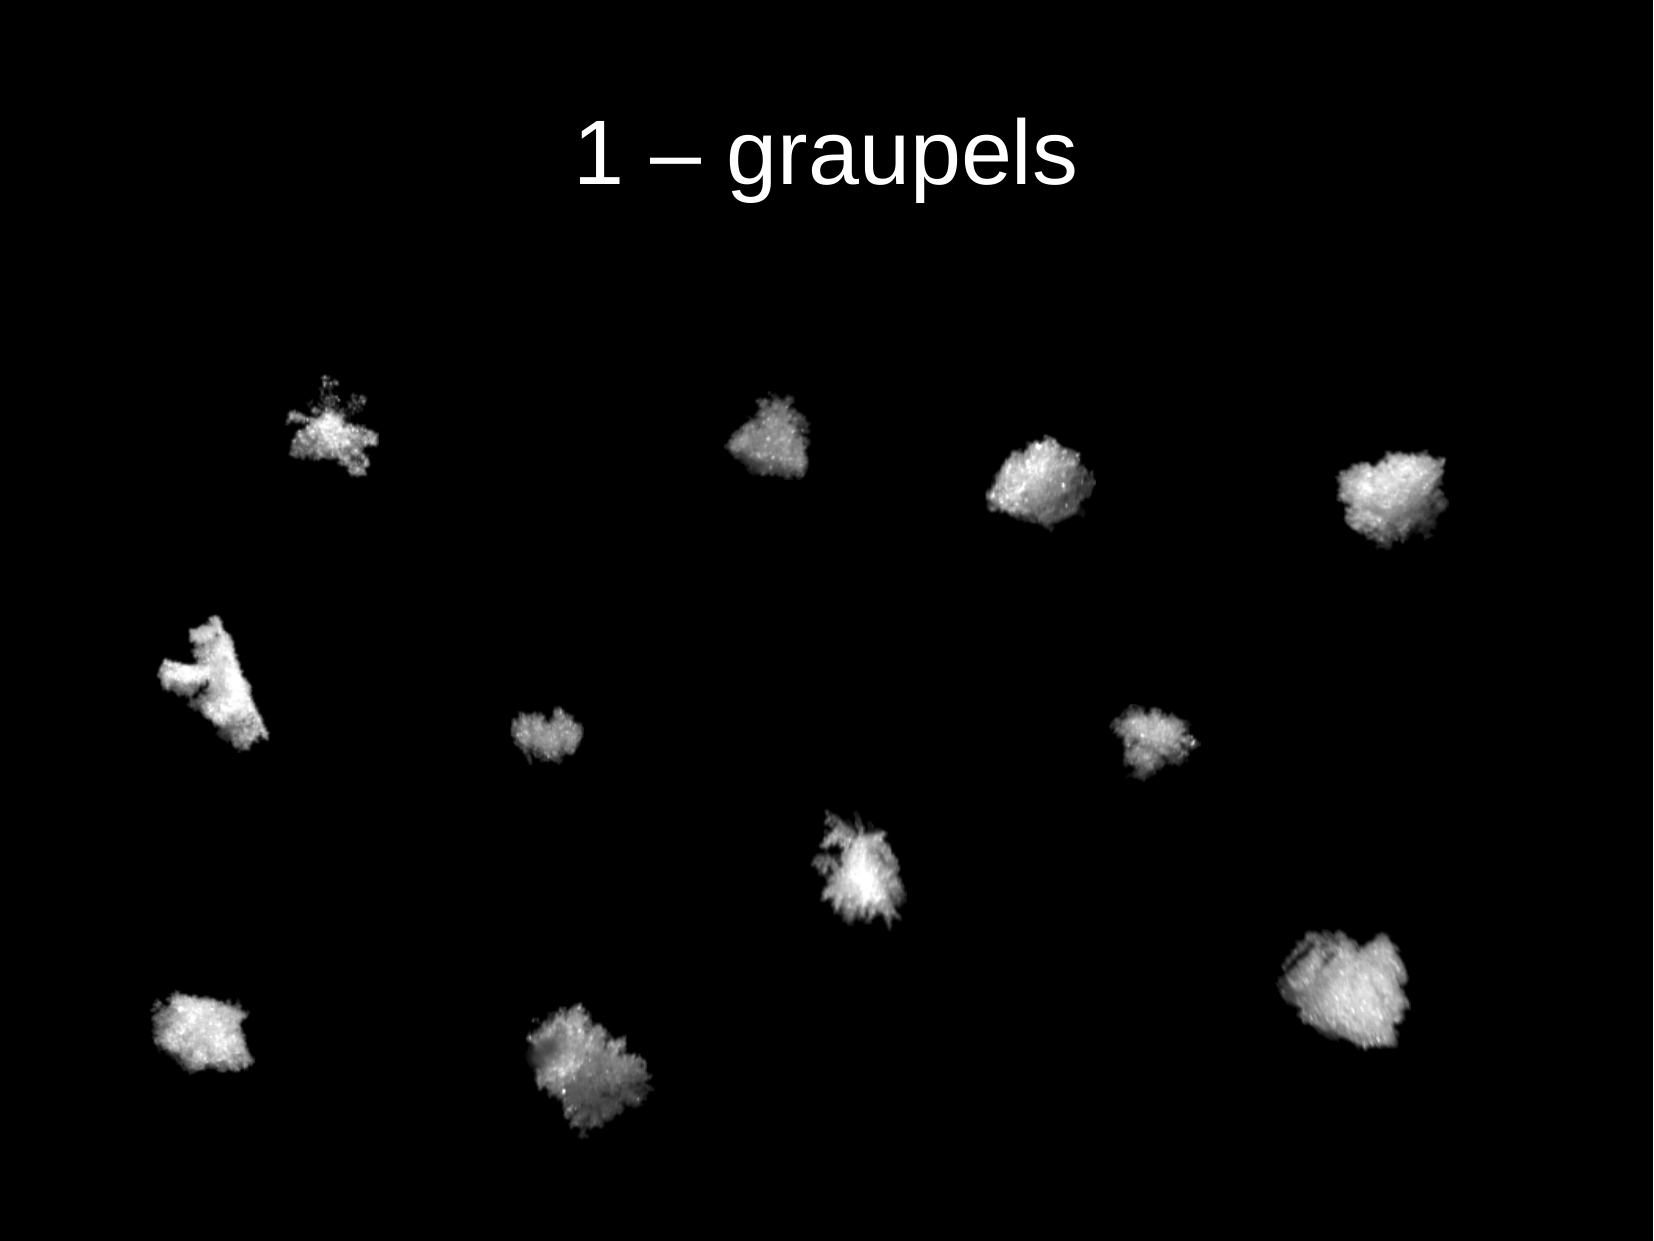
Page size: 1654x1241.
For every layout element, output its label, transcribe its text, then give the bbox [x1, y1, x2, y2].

picture [1109, 704, 1201, 782]
picture [285, 374, 379, 479]
picture [1335, 449, 1449, 550]
picture [156, 614, 271, 753]
picture [510, 705, 584, 766]
title 1 – graupels [82, 49, 1571, 257]
picture [525, 1002, 655, 1141]
picture [724, 391, 811, 481]
picture [985, 434, 1096, 532]
picture [1275, 929, 1411, 1052]
picture [150, 989, 255, 1076]
picture [810, 809, 907, 931]
